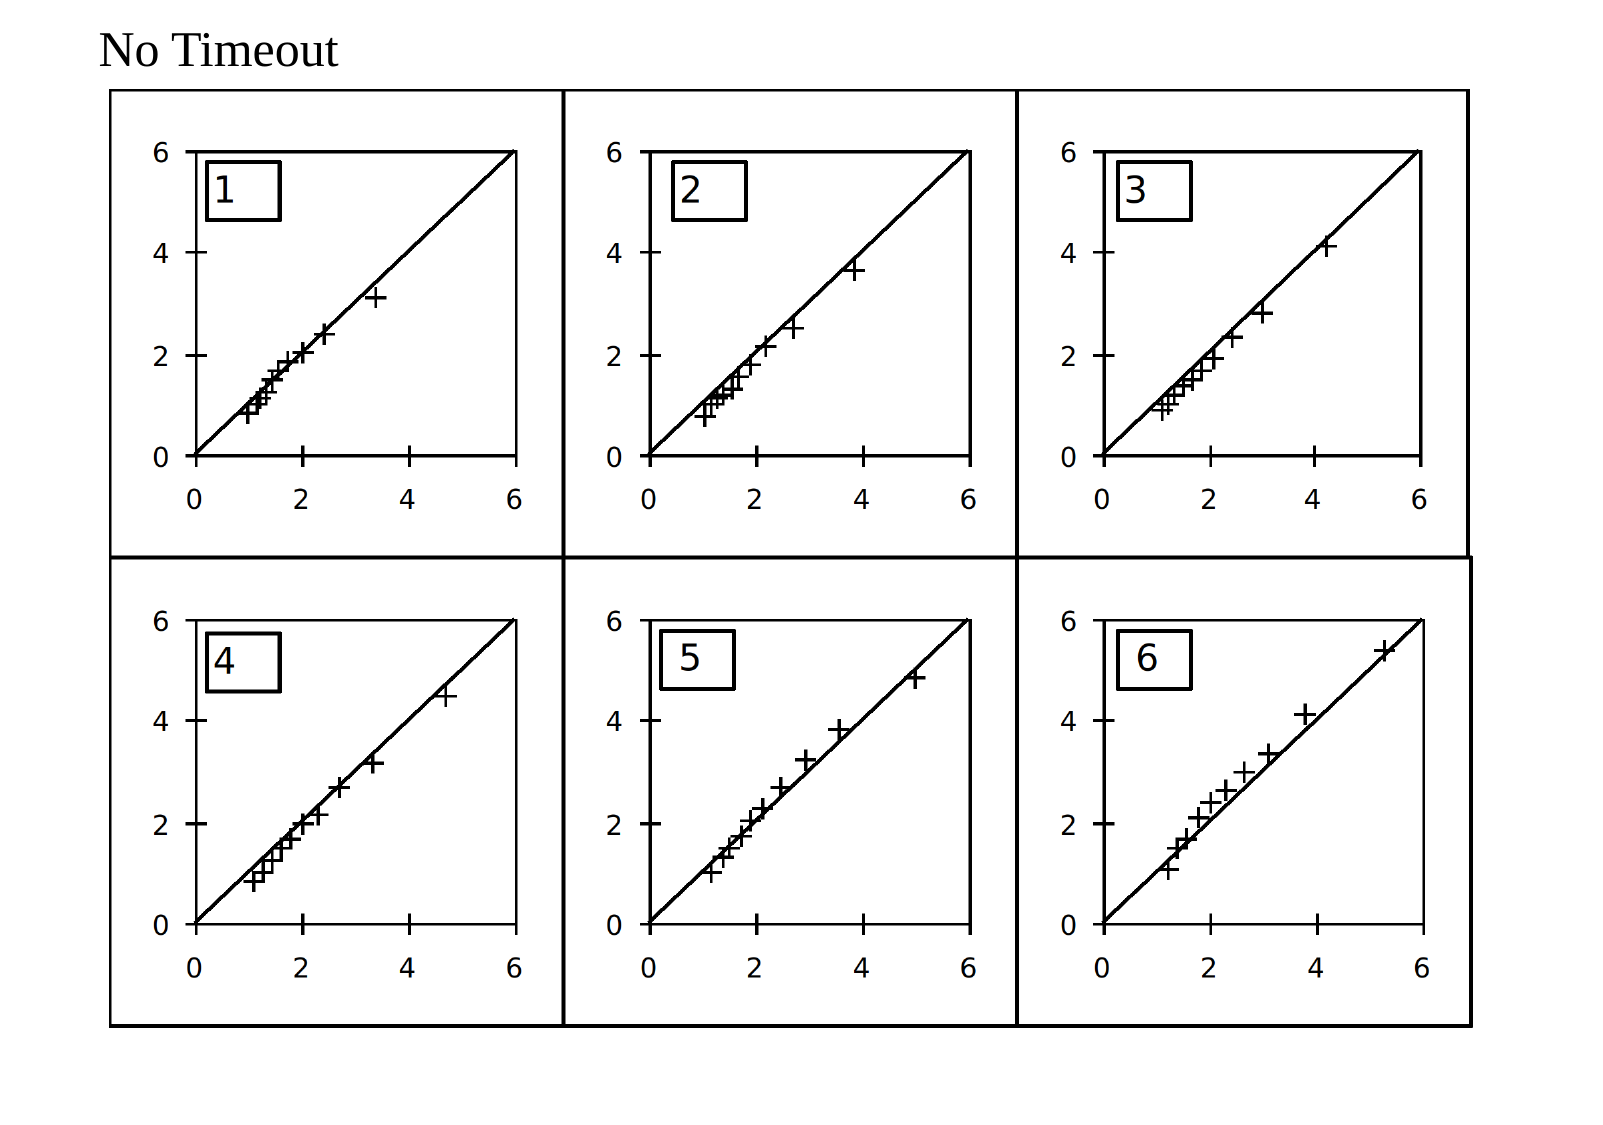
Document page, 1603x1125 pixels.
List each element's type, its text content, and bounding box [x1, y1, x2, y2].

text_box No Timeout [98, 22, 372, 98]
picture [109, 89, 1477, 1032]
